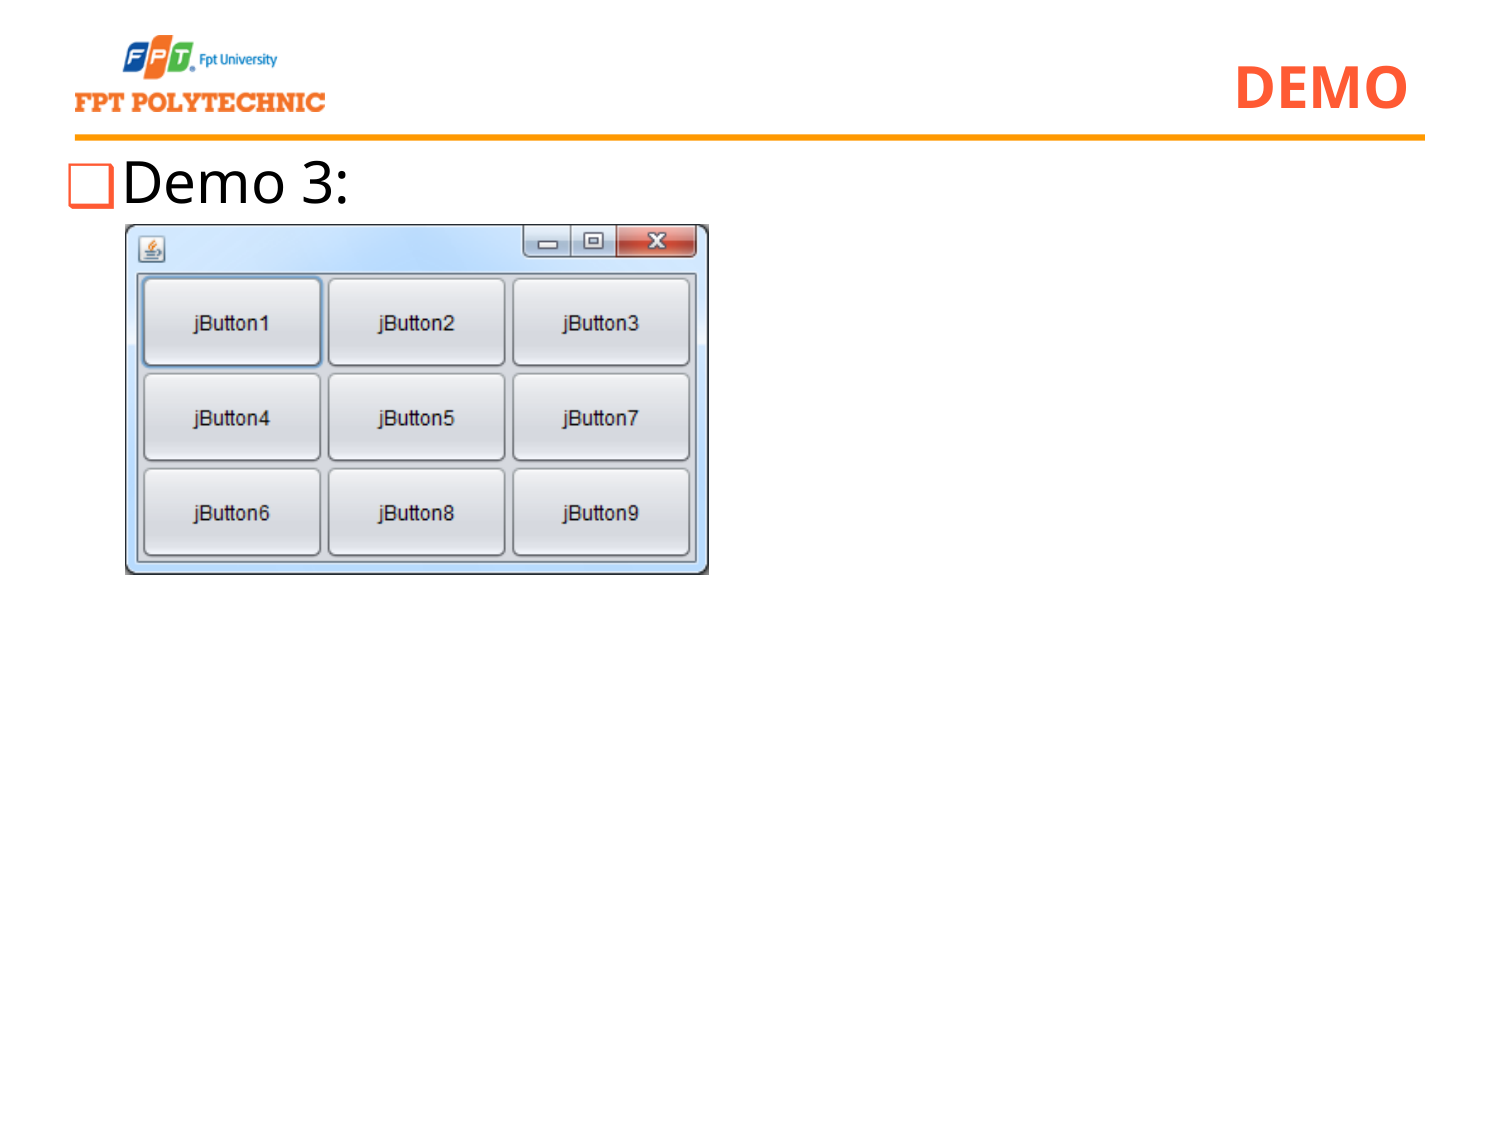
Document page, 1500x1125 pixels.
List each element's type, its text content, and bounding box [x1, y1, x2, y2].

picture [125, 224, 709, 575]
picture [75, 35, 325, 112]
list Demo 3: [50, 137, 1400, 1000]
title Demo [337, 45, 1425, 125]
